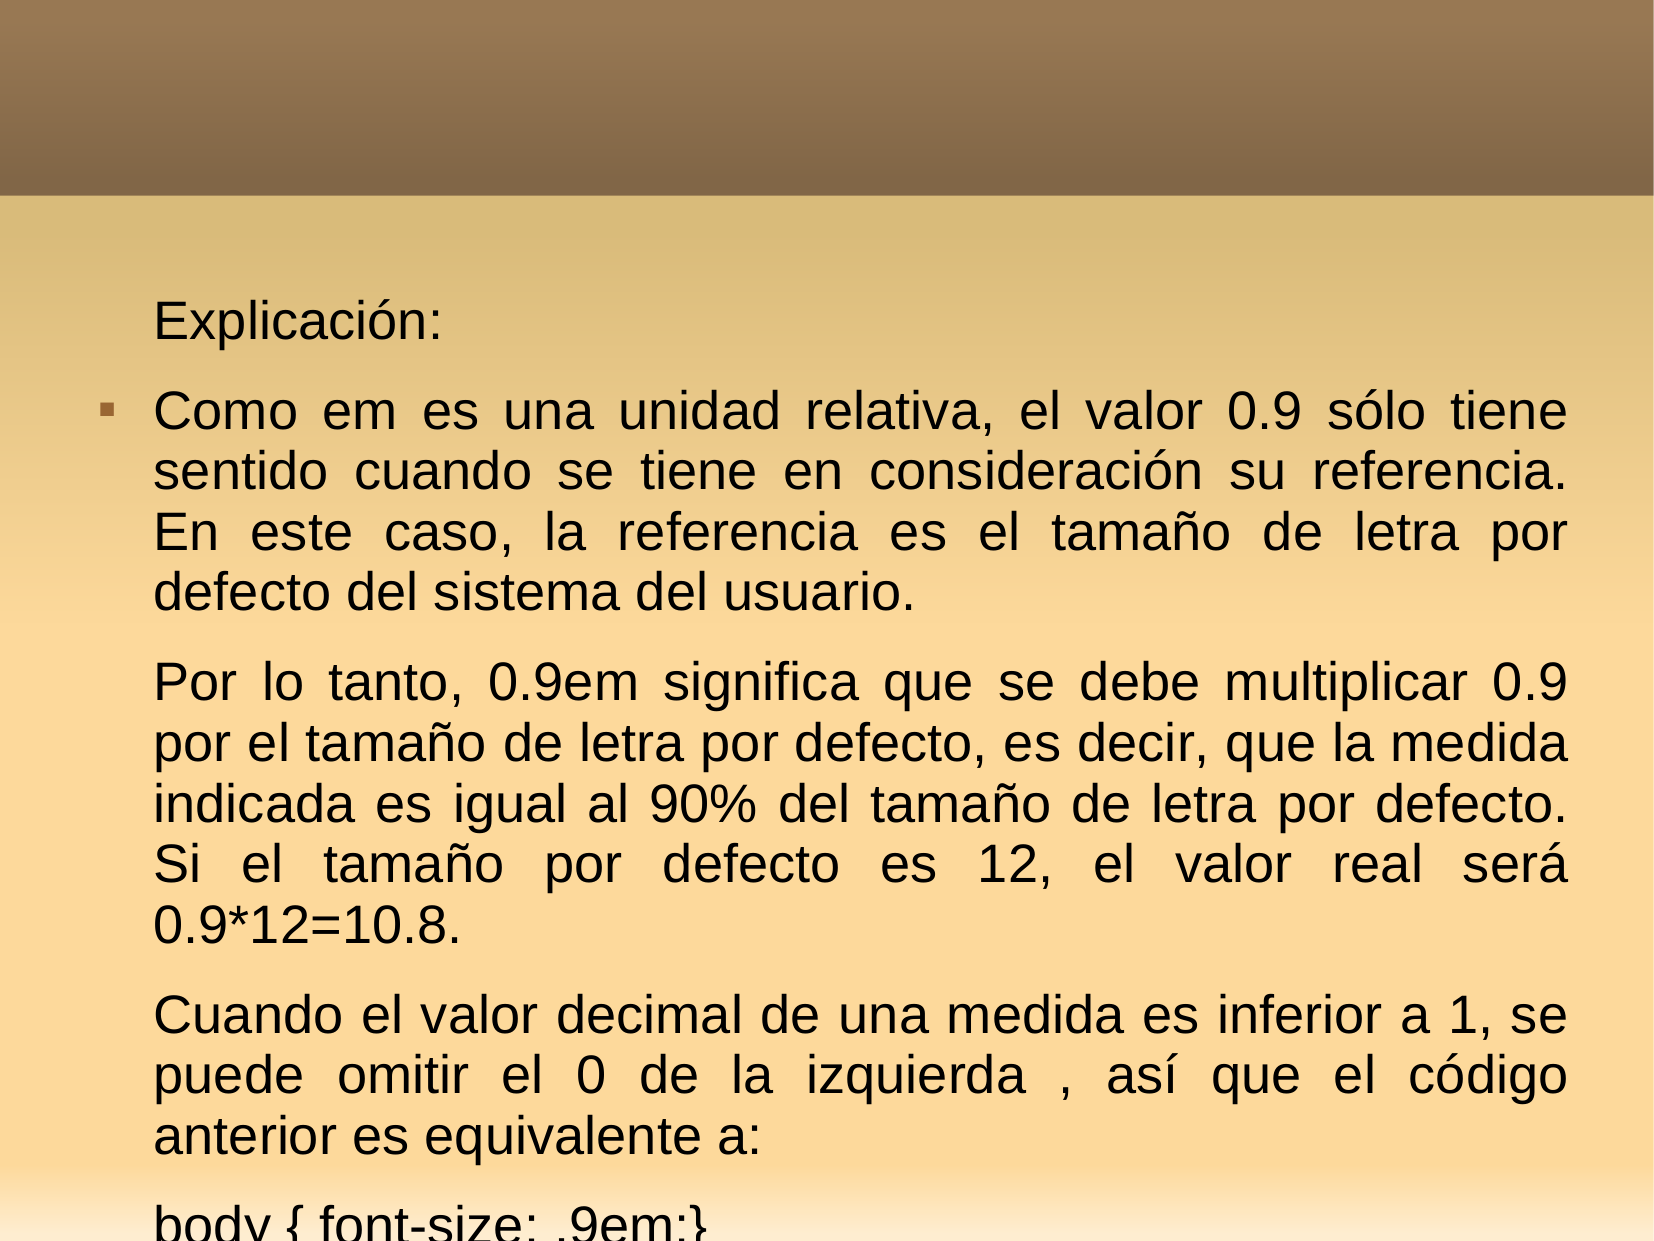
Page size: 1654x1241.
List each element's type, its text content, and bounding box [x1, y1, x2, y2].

list Explicación: Como em es una unidad relativa, el valor 0.9 sólo tiene sentido cuando se tiene en consideración su referencia. En este caso, la referencia es el tamaño de letra por defecto del sistema del usuario. Por lo tanto, 0.9em significa que se debe multiplicar 0.9 por el tamaño de letra por defecto, es decir, que la medida indicada es igual al 90% del tamaño de letra por defecto. Si el tamaño por defecto es 12, el valor real será 0.9*12=10.8. Cuando el valor decimal de una medida es inferior a 1, se puede omitir el 0 de la izquierda , así que el código anterior es equivalente a: body { font-size: .9em;} [82, 290, 1571, 1241]
picture [0, 0, 1654, 1241]
